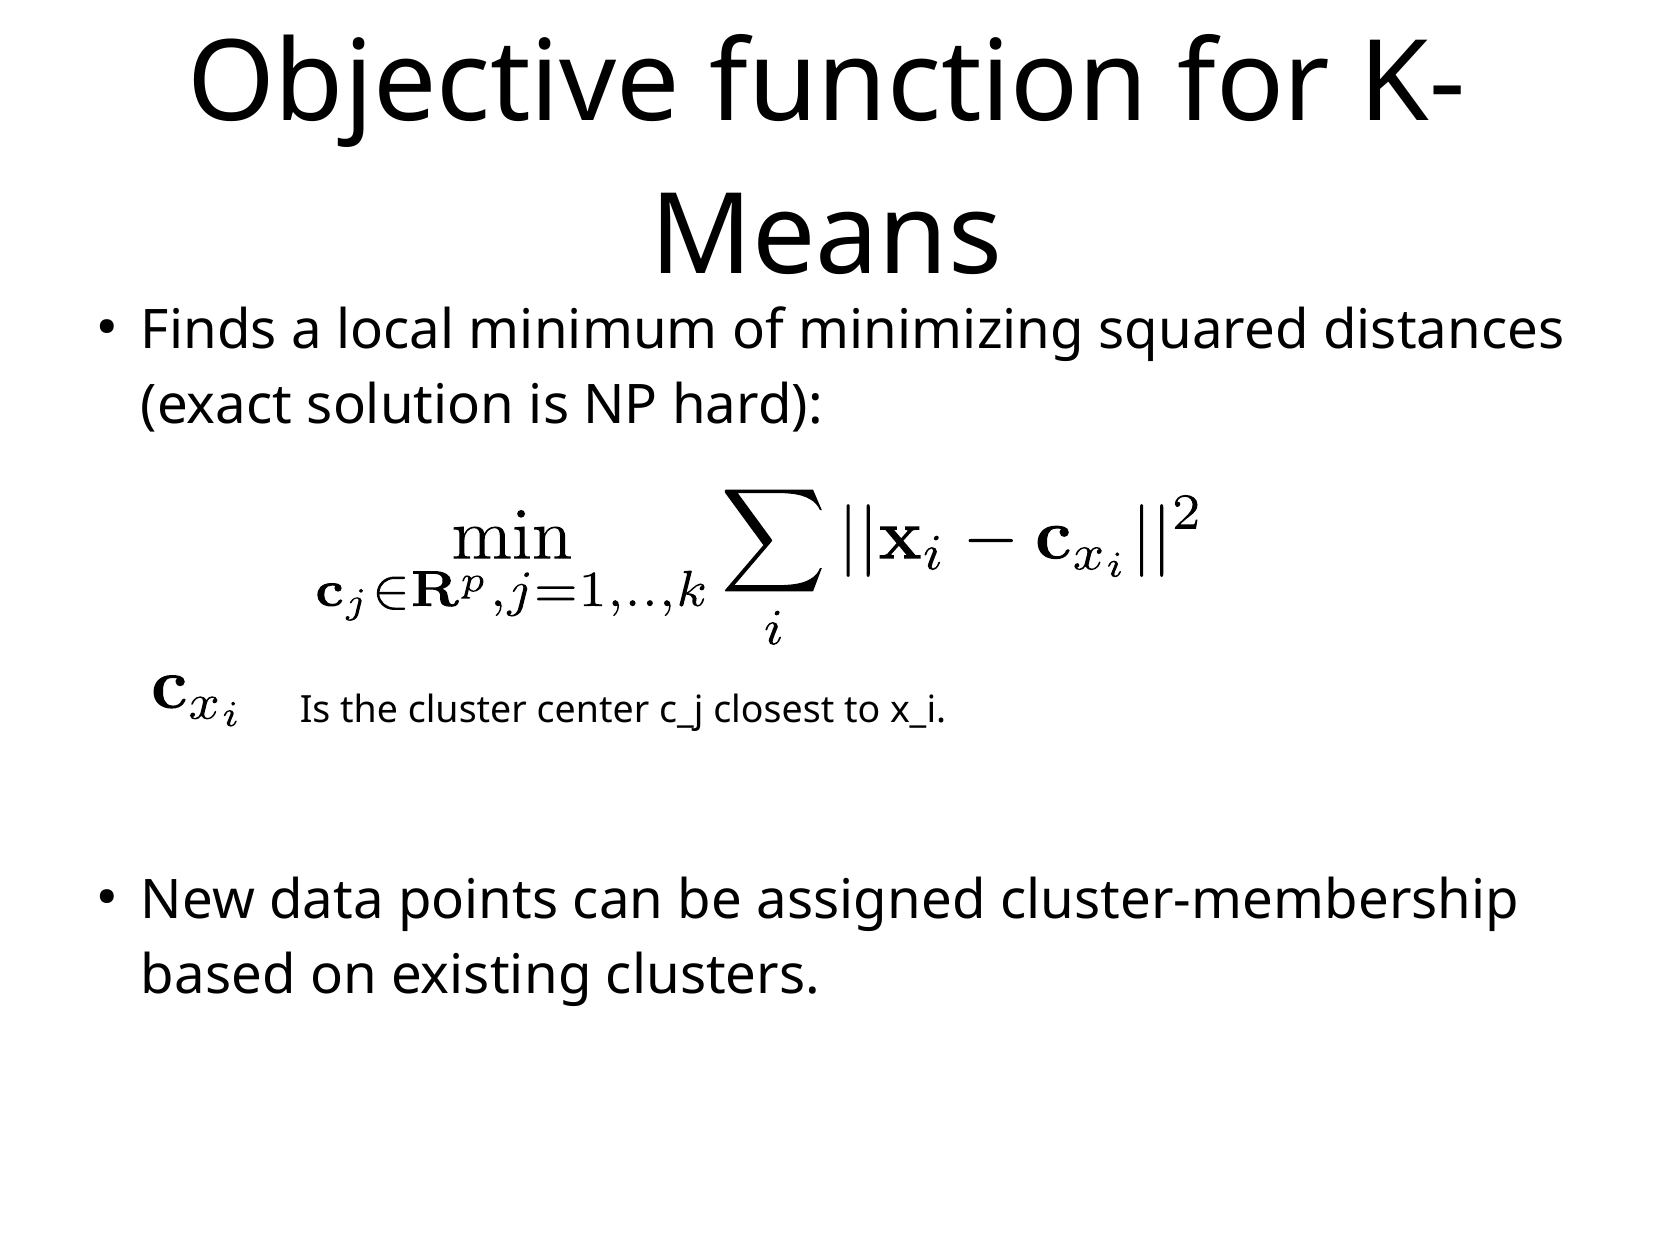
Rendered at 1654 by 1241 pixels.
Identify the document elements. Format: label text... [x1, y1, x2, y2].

text_box [150, 675, 241, 727]
title Objective function for K-Means [82, 49, 1571, 257]
list Finds a local minimum of minimizing squared distances (exact solution is NP hard): New data points can be assigned cluster-membership based on existing clusters. [82, 290, 1571, 1010]
text_box Is the cluster center c_j closest to x_i. [285, 675, 1171, 728]
text_box [315, 482, 1201, 646]
